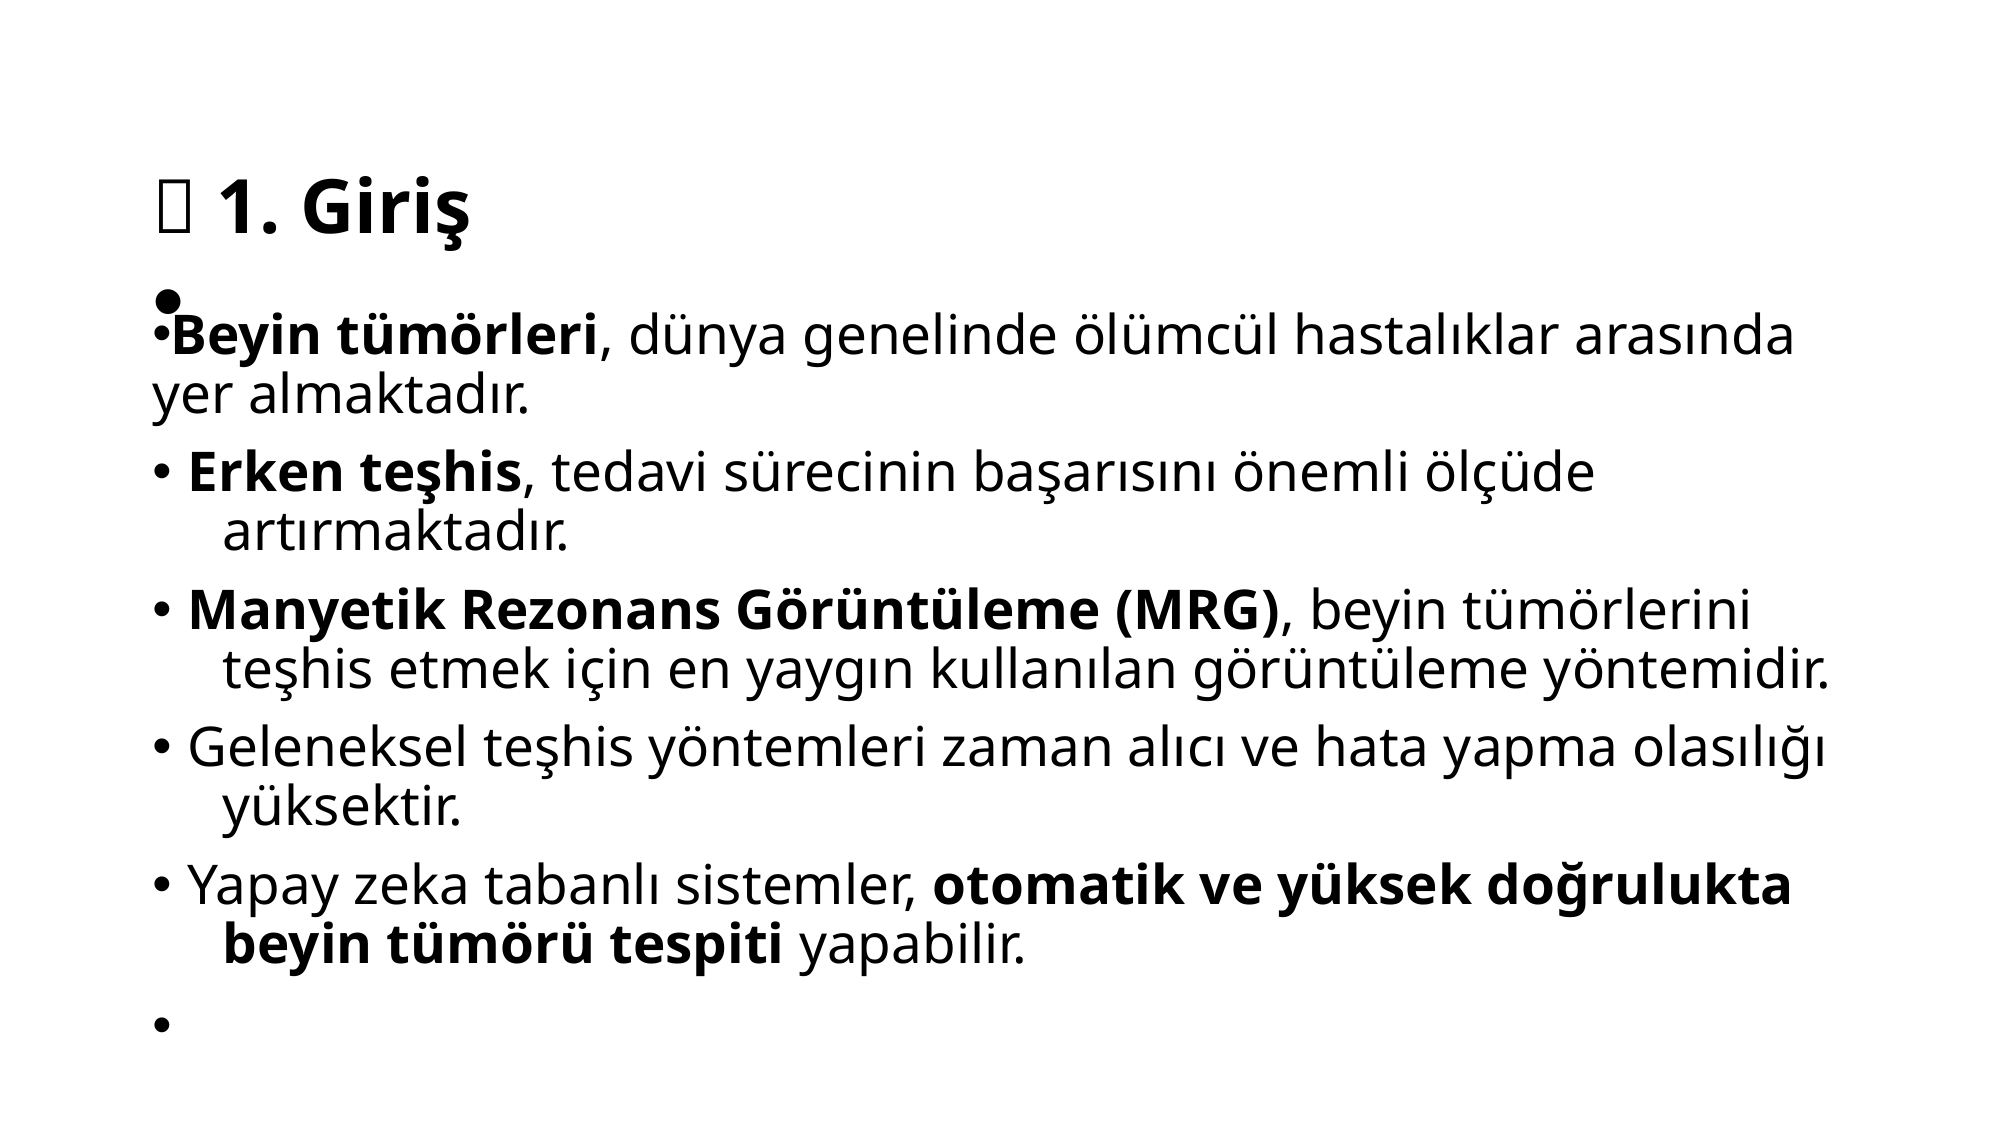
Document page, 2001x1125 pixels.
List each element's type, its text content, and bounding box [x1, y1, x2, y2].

title 📌 1. Giriş [137, 161, 1863, 281]
list Beyin tümörleri, dünya genelinde ölümcül hastalıklar arasında yer almaktadır. Erken teşhis, tedavi sürecinin başarısını önemli ölçüde artırmaktadır. Manyetik Rezonans Görüntüleme (MRG), beyin tümörlerini teşhis etmek için en yaygın kullanılan görüntüleme yöntemidir. Geleneksel teşhis yöntemleri zaman alıcı ve hata yapma olasılığı yüksektir. Yapay zeka tabanlı sistemler, otomatik ve yüksek doğrulukta beyin tümörü tespiti yapabilir. [137, 299, 1863, 1014]
